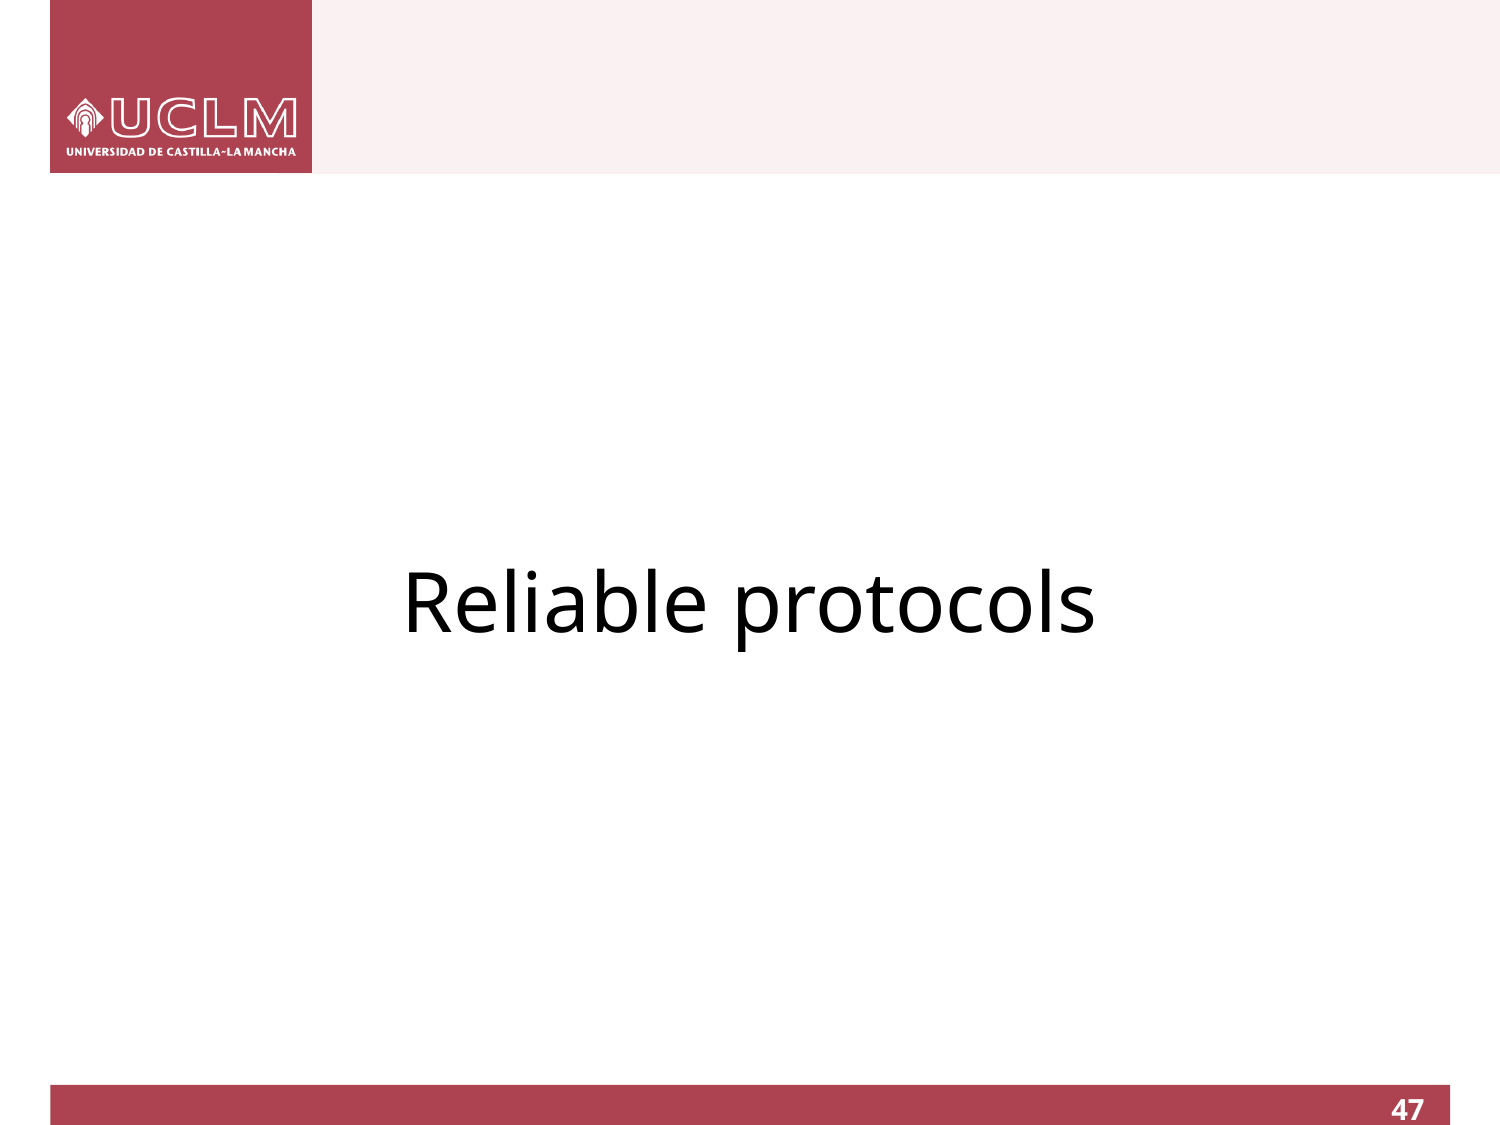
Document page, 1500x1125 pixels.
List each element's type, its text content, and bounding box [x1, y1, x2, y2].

picture [50, 0, 312, 173]
list Reliable protocols [75, 543, 1425, 884]
